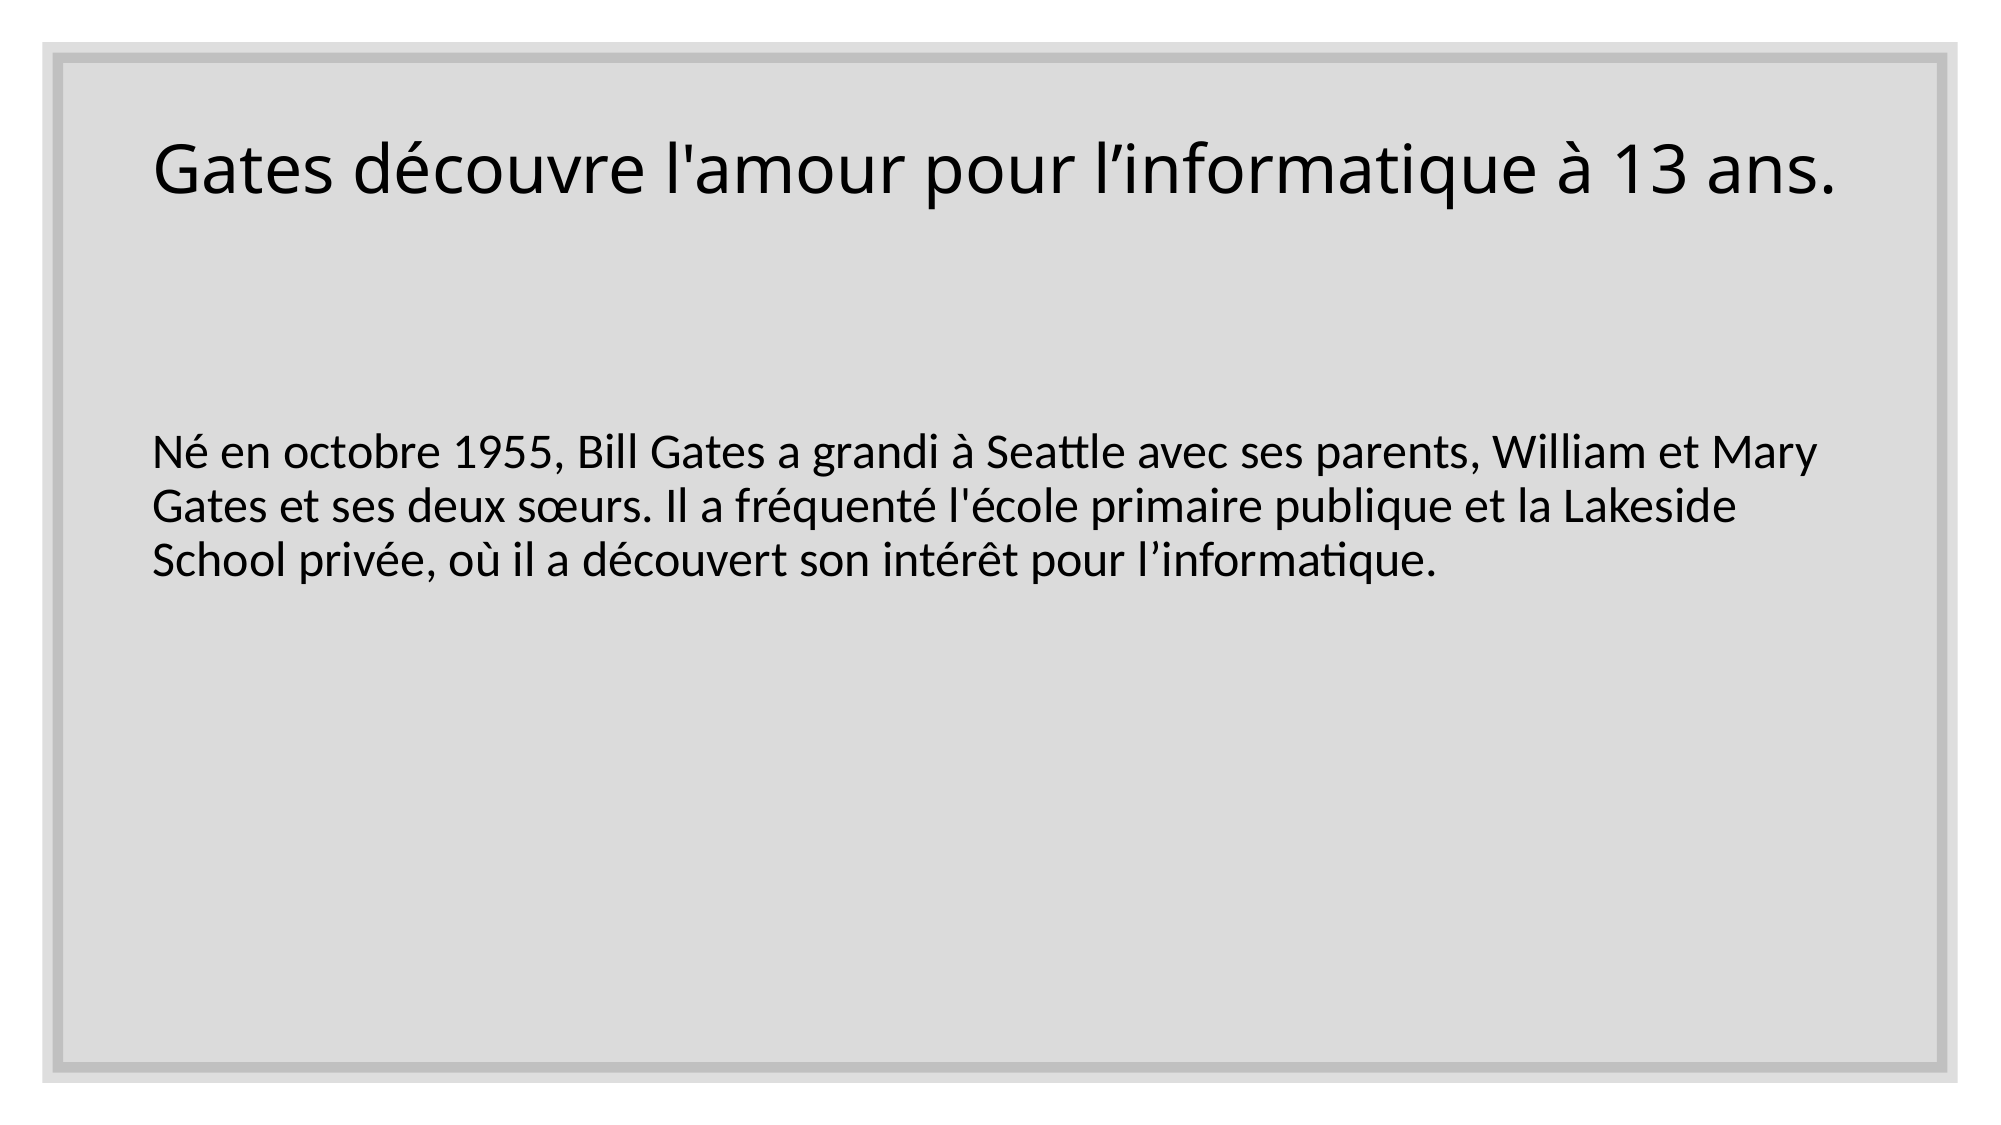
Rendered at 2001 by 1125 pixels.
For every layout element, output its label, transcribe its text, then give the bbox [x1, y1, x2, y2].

text_box [53, 53, 1947, 1073]
title Gates découvre l'amour pour l’informatique à 13 ans. [137, 103, 1863, 322]
list Né en octobre 1955, Bill Gates a grandi à Seattle avec ses parents, William et Mary Gates et ses deux sœurs. Il a fréquenté l'école primaire publique et la Lakeside School privée, où il a découvert son intérêt pour l’informatique. [137, 337, 1863, 973]
